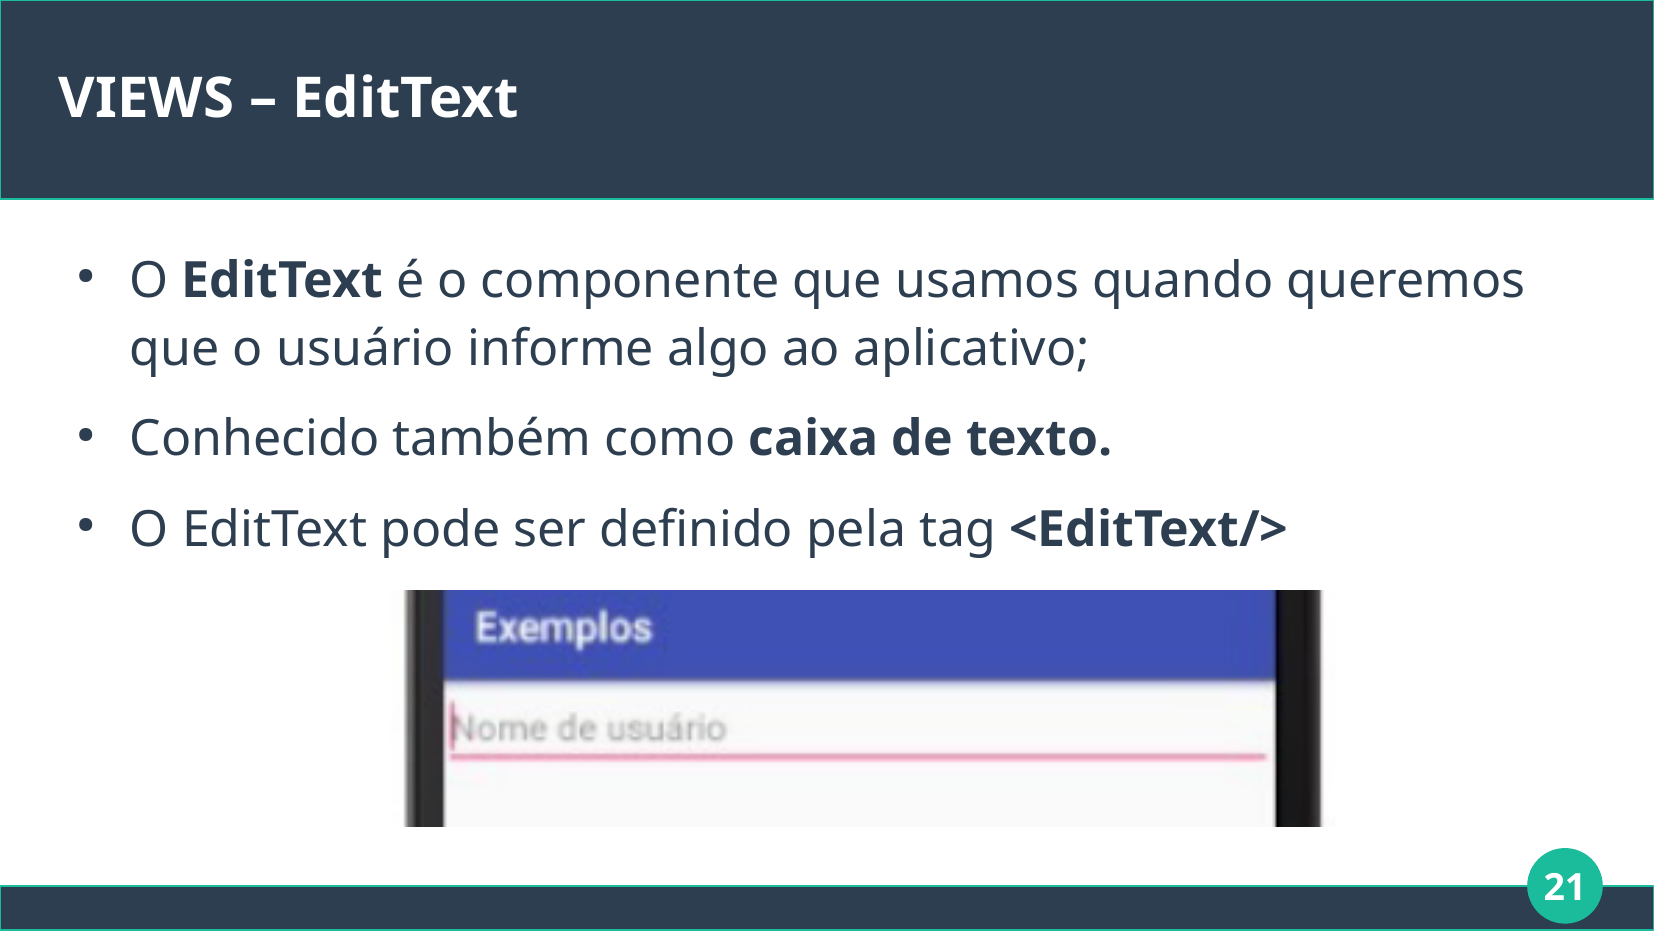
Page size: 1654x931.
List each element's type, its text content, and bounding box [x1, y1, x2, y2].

picture [383, 590, 1352, 827]
title VIEWS – EditText [59, 37, 1595, 155]
list O EditText é o componente que usamos quando queremos que o usuário informe algo ao aplicativo; Conhecido também como caixa de texto. O EditText pode ser definido pela tag <EditText/> [59, 243, 1595, 864]
